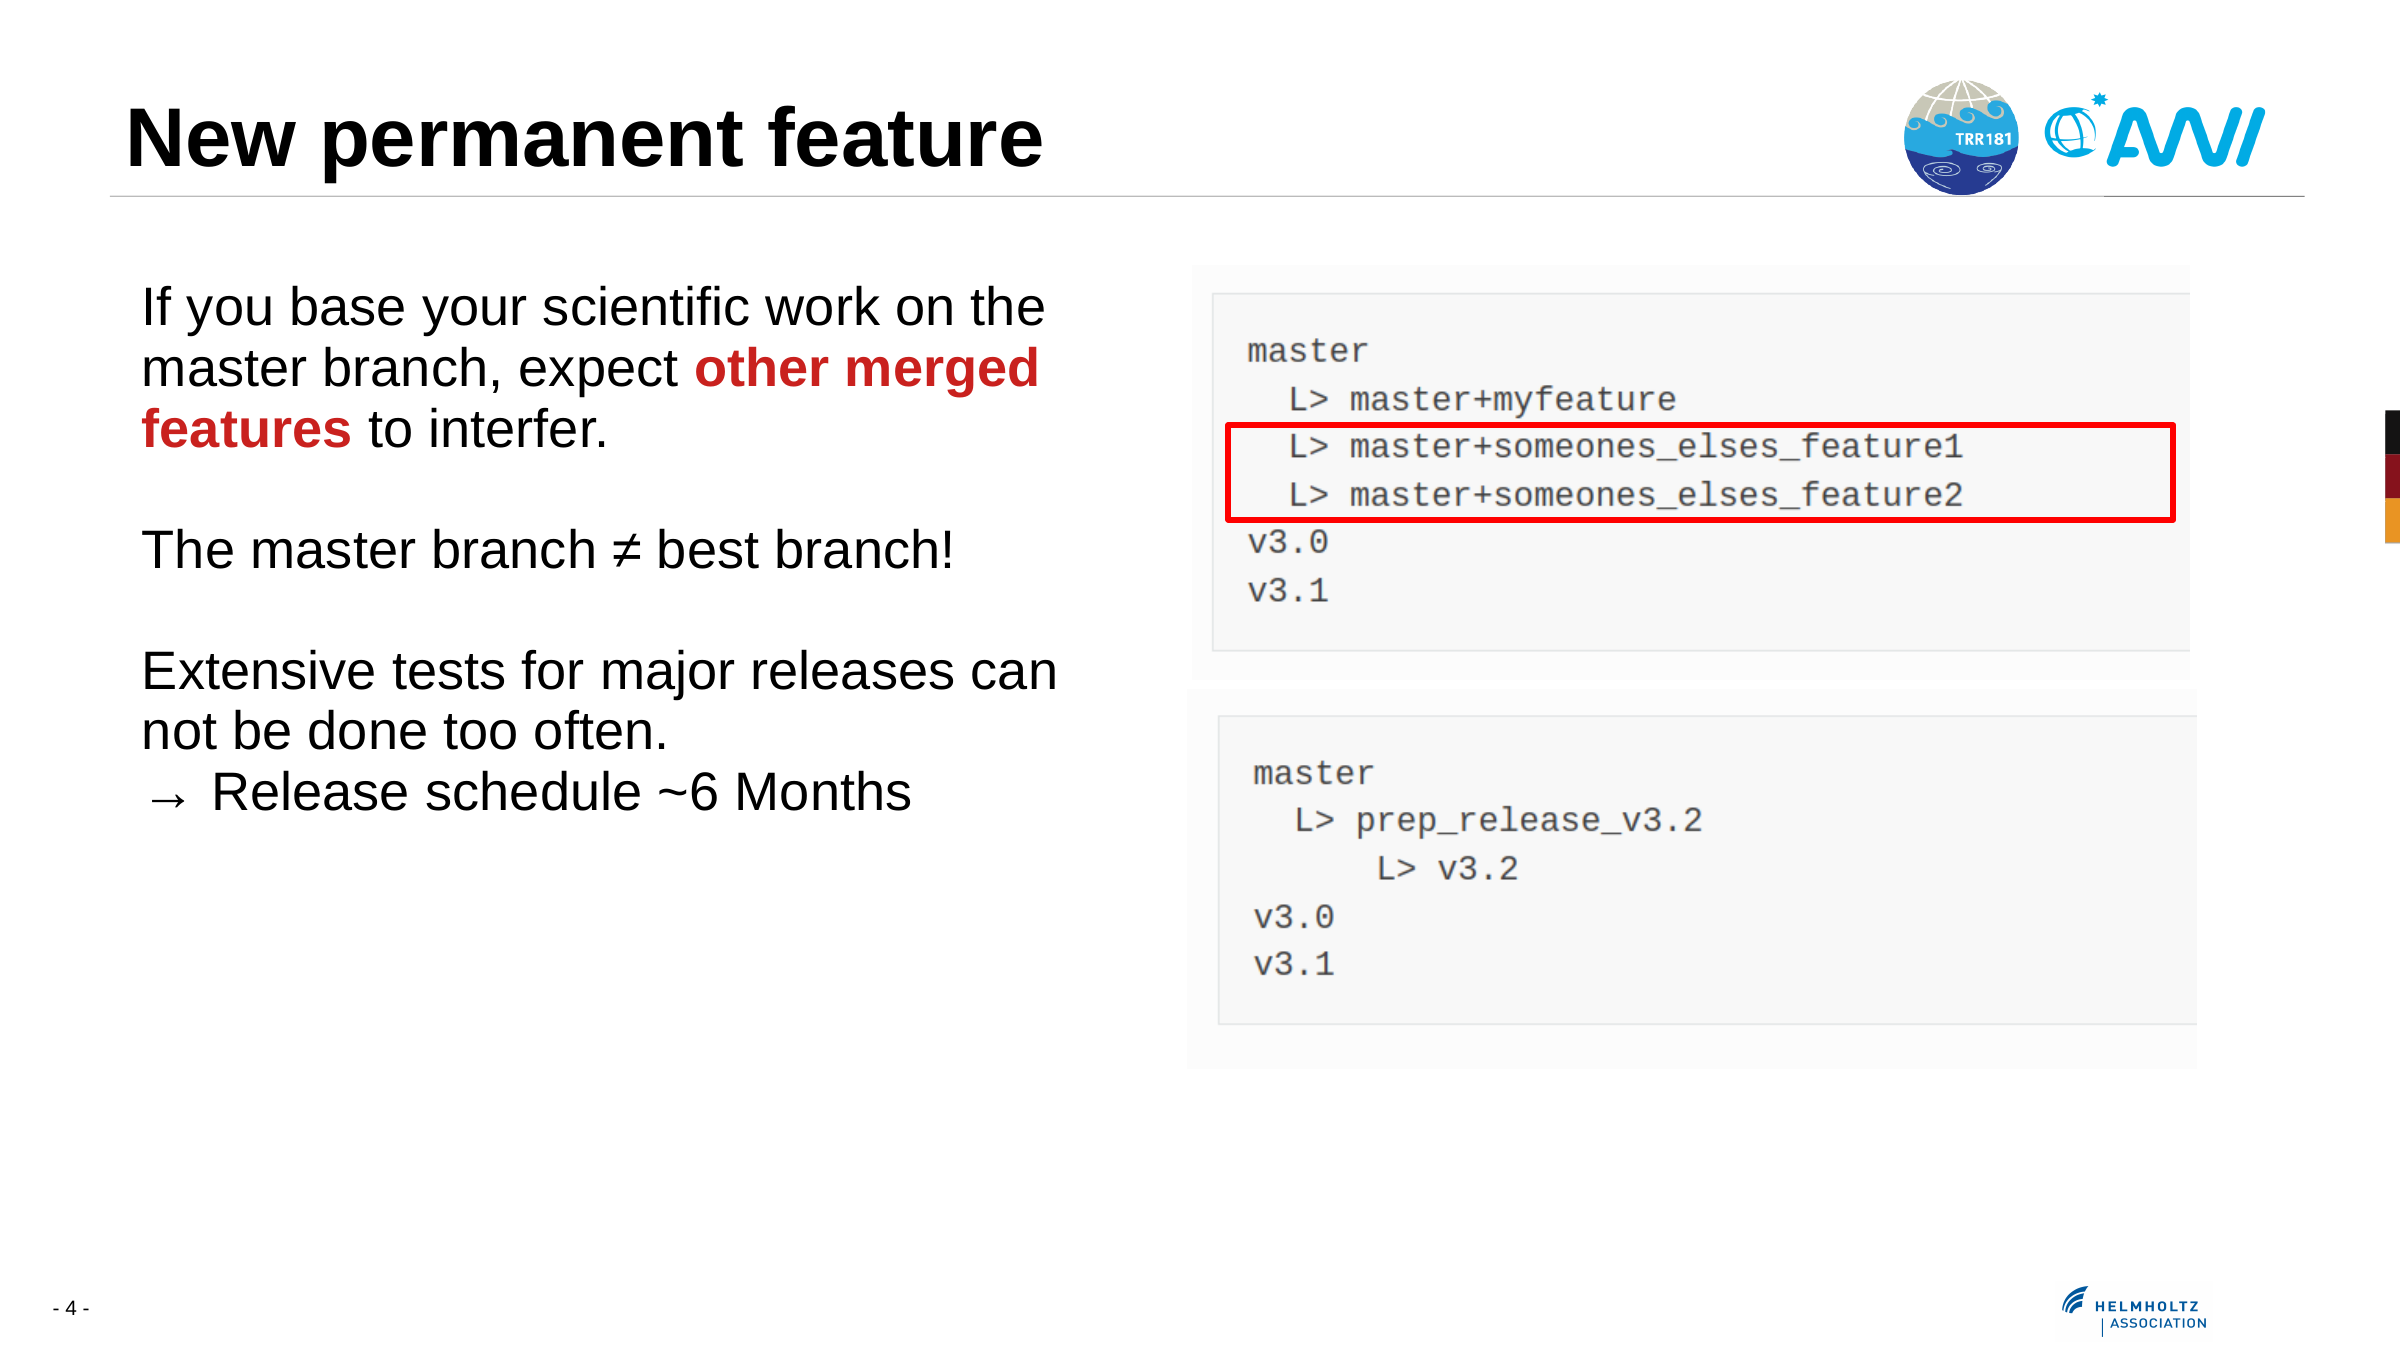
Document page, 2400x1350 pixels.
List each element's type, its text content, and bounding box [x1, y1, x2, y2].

picture [1192, 265, 2190, 680]
picture [1187, 689, 2197, 1069]
text_box New permanent feature [110, 75, 2297, 195]
text_box If you base your scientific work on the master branch, expect other merged features to interfer. The master branch ≠ best branch! Extensive tests for major releases can not be done too often. → Release schedule ~6 Months [127, 143, 1158, 1099]
picture [2055, 1281, 2213, 1342]
